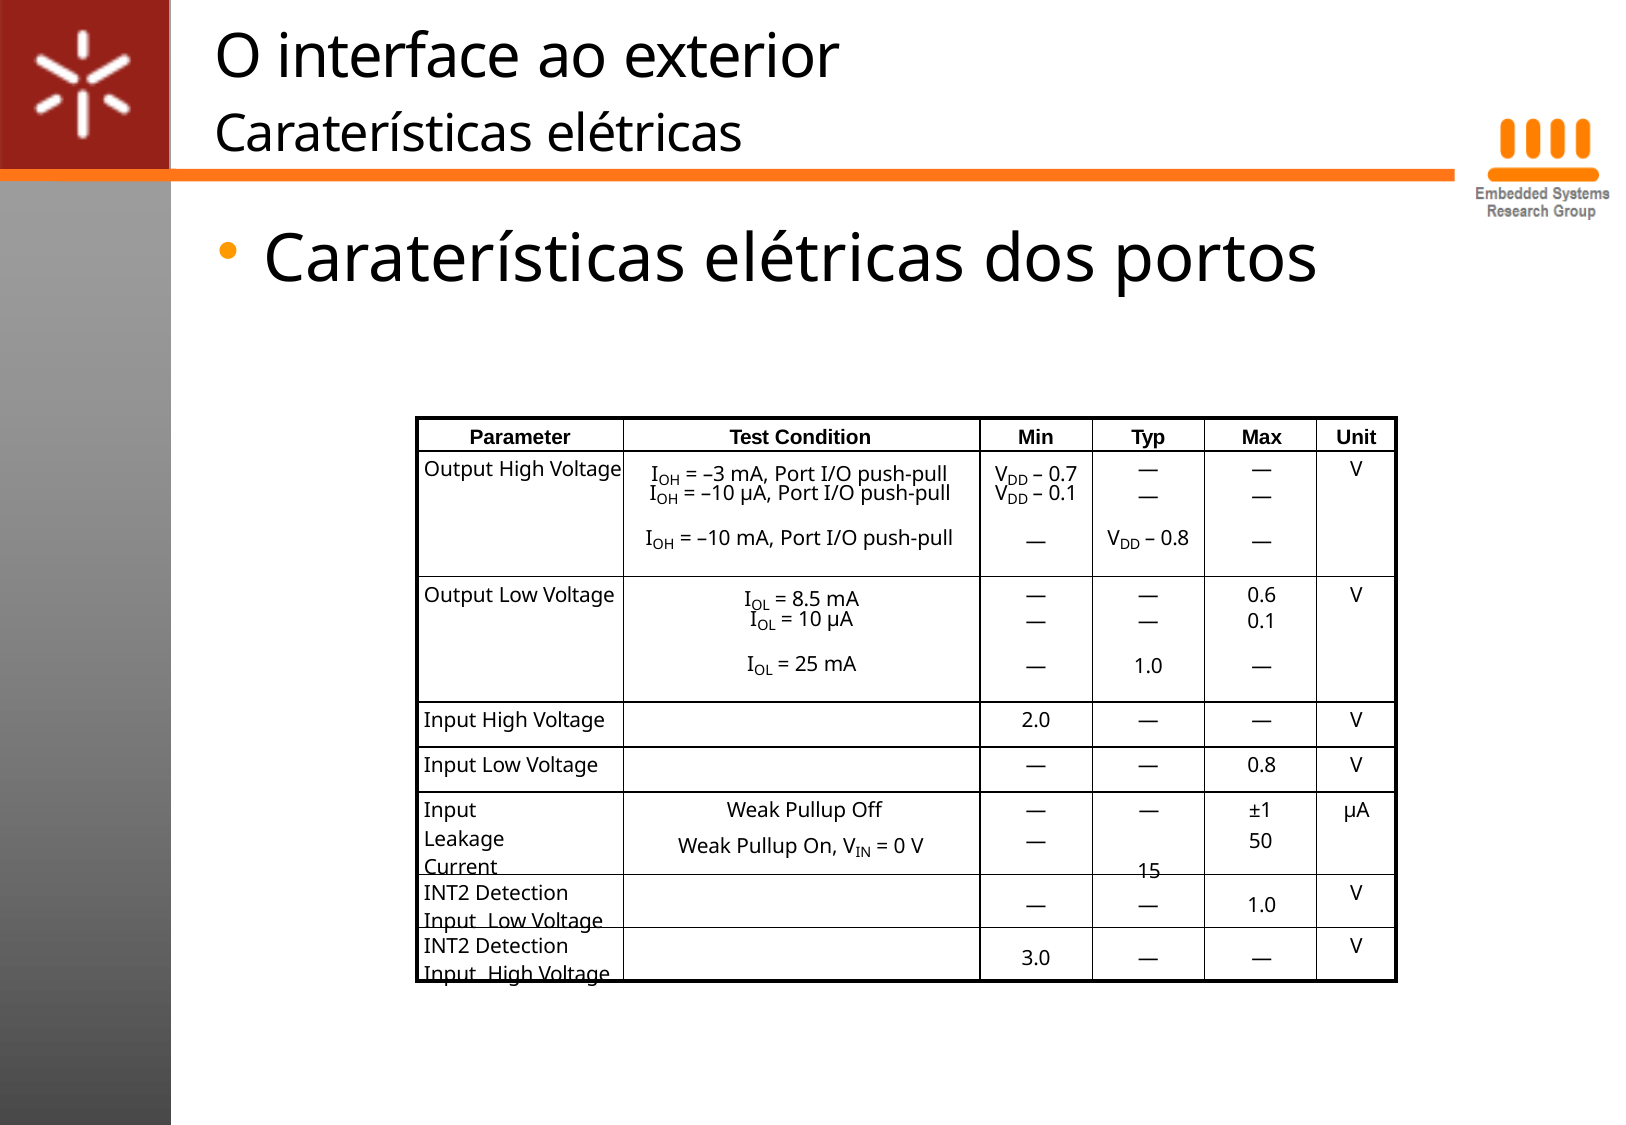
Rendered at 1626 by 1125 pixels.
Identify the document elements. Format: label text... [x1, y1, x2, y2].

table_cell Input Leakage Current [419, 793, 623, 874]
table_cell — [1205, 703, 1316, 746]
table_cell — [1093, 577, 1204, 612]
table_cell — [981, 531, 1092, 576]
title O interface ao exterior Caraterísticas elétricas [212, 16, 1028, 234]
table_cell [419, 486, 623, 531]
table_cell — [1205, 486, 1316, 531]
table_cell [419, 612, 623, 657]
table_cell — [981, 657, 1092, 701]
table_cell Output High Voltage [419, 452, 623, 486]
table_cell V [1317, 875, 1394, 927]
table_cell V [1317, 452, 1394, 486]
table_cell — [1093, 612, 1204, 657]
table_cell 1.0 [1205, 875, 1316, 927]
table_cell — [1205, 928, 1316, 979]
table_cell IOL = 10 µA [624, 612, 979, 657]
table_cell V [1317, 928, 1394, 979]
table_cell — [1093, 486, 1204, 531]
table_cell [419, 657, 623, 701]
table_cell — [1093, 703, 1204, 746]
table_cell V [1317, 748, 1394, 791]
table_cell [1317, 531, 1394, 576]
table_cell 0.6 [1205, 577, 1316, 612]
table_cell — [1093, 452, 1204, 486]
table_cell IOL = 8.5 mA [624, 577, 979, 612]
table_cell Weak Pullup Off Weak Pullup On, VIN = 0 V [624, 793, 979, 874]
table_cell IOH = –10 mA, Port I/O push-pull [624, 531, 979, 576]
table_cell — [1205, 452, 1316, 486]
table_header Test Condition [624, 420, 979, 450]
table_cell [419, 531, 623, 576]
table_cell [1317, 612, 1394, 657]
table_cell ±1 50 [1205, 793, 1316, 874]
table_cell — — [981, 793, 1092, 874]
table_cell [624, 703, 979, 746]
table_header Typ [1093, 420, 1204, 450]
table_cell 3.0 [981, 928, 1092, 979]
table_cell IOH = –3 mA, Port I/O push-pull [624, 452, 979, 486]
table_cell [624, 748, 979, 791]
table_header Min [981, 420, 1092, 450]
picture [0, 0, 171, 169]
table_cell [1317, 657, 1394, 701]
table_cell IOL = 25 mA [624, 657, 979, 701]
table_cell VDD – 0.7 [981, 452, 1092, 486]
table_cell 1.0 [1093, 657, 1204, 701]
table_cell — [981, 612, 1092, 657]
table_cell [1317, 486, 1394, 531]
table_cell — [1205, 657, 1316, 701]
table_header Unit [1317, 420, 1394, 450]
table_cell V [1317, 703, 1394, 746]
table_cell — [1093, 875, 1204, 927]
table_cell µA [1317, 793, 1394, 874]
table_cell — [1205, 531, 1316, 576]
table_cell — [981, 748, 1092, 791]
table_cell [624, 928, 979, 979]
table_cell V [1317, 577, 1394, 612]
table_cell Input Low Voltage [419, 748, 623, 791]
picture [1475, 118, 1610, 220]
table_cell INT2 Detection Input High Voltage [419, 928, 623, 979]
table_cell 0.1 [1205, 612, 1316, 657]
table_cell — [981, 577, 1092, 612]
table_cell — [981, 875, 1092, 927]
table_cell VDD – 0.1 [981, 486, 1092, 531]
table_cell Input High Voltage [419, 703, 623, 746]
table_cell — [1093, 748, 1204, 791]
table_header Parameter [419, 420, 623, 450]
text_box Caraterísticas elétricas dos portos [214, 212, 1453, 295]
table_cell INT2 Detection Input Low Voltage [419, 875, 623, 927]
table_cell IOH = –10 µA, Port I/O push-pull [624, 486, 979, 531]
picture [0, 182, 171, 1125]
table_cell — [1093, 928, 1204, 979]
table_cell [624, 875, 979, 927]
table_cell Output Low Voltage [419, 577, 623, 612]
table_header Max [1205, 420, 1316, 450]
table_cell VDD – 0.8 [1093, 531, 1204, 576]
table_cell 2.0 [981, 703, 1092, 746]
table_cell — 15 [1093, 793, 1204, 874]
table_cell 0.8 [1205, 748, 1316, 791]
